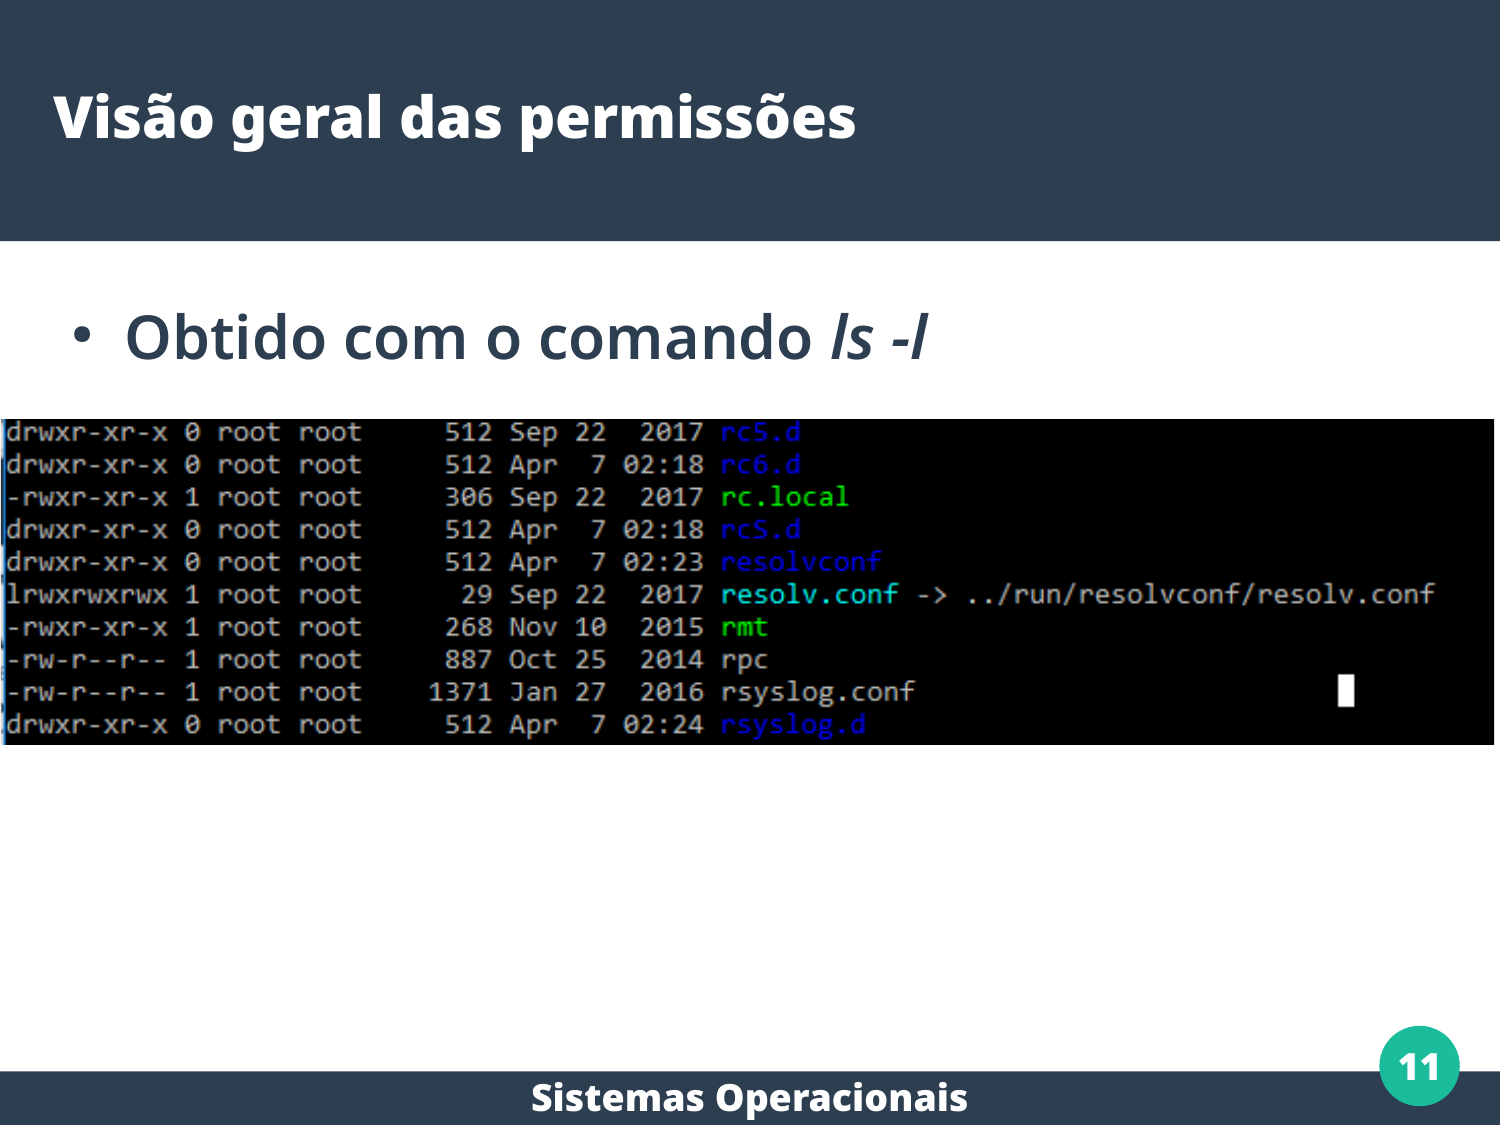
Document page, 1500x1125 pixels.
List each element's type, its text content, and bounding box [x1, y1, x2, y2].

picture [0, 419, 1495, 745]
list Obtido com o comando ls -l [53, 294, 1447, 419]
title Visão geral das permissões [53, 44, 1447, 188]
